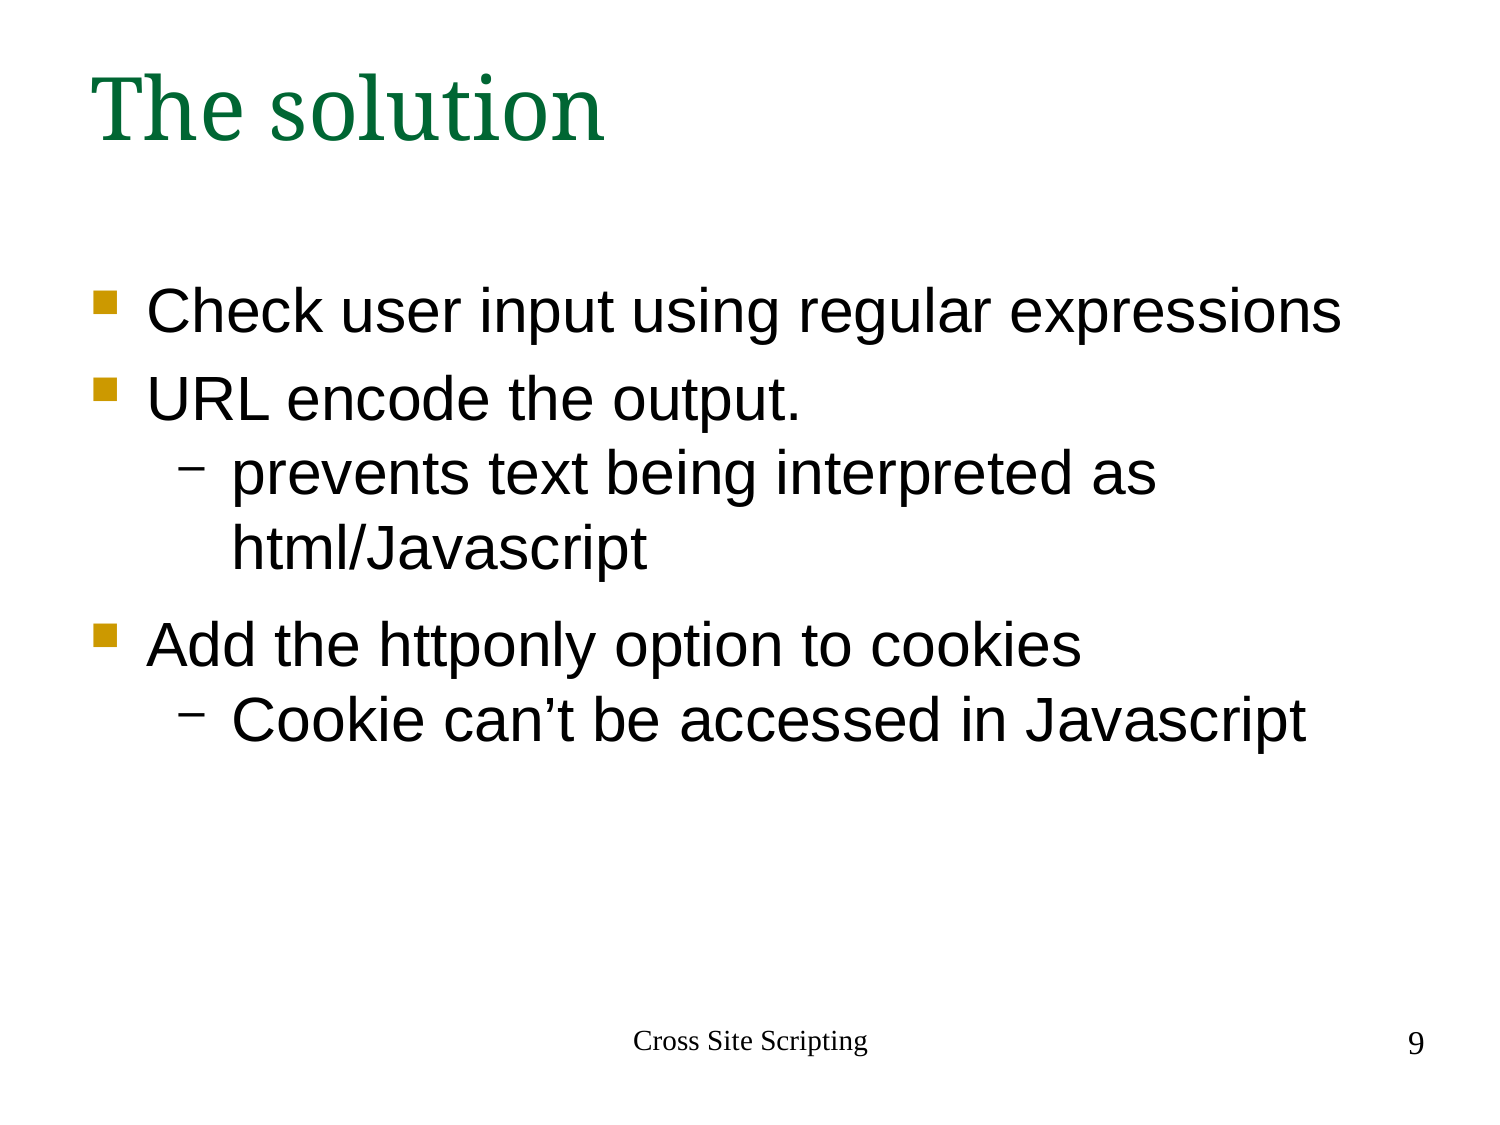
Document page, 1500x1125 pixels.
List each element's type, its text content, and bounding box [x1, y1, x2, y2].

list Check user input using regular expressions URL encode the output. prevents text being interpreted as html/Javascript Add the httponly option to cookies Cookie can’t be accessed in Javascript [75, 262, 1425, 1006]
title The solution [75, 45, 1425, 233]
